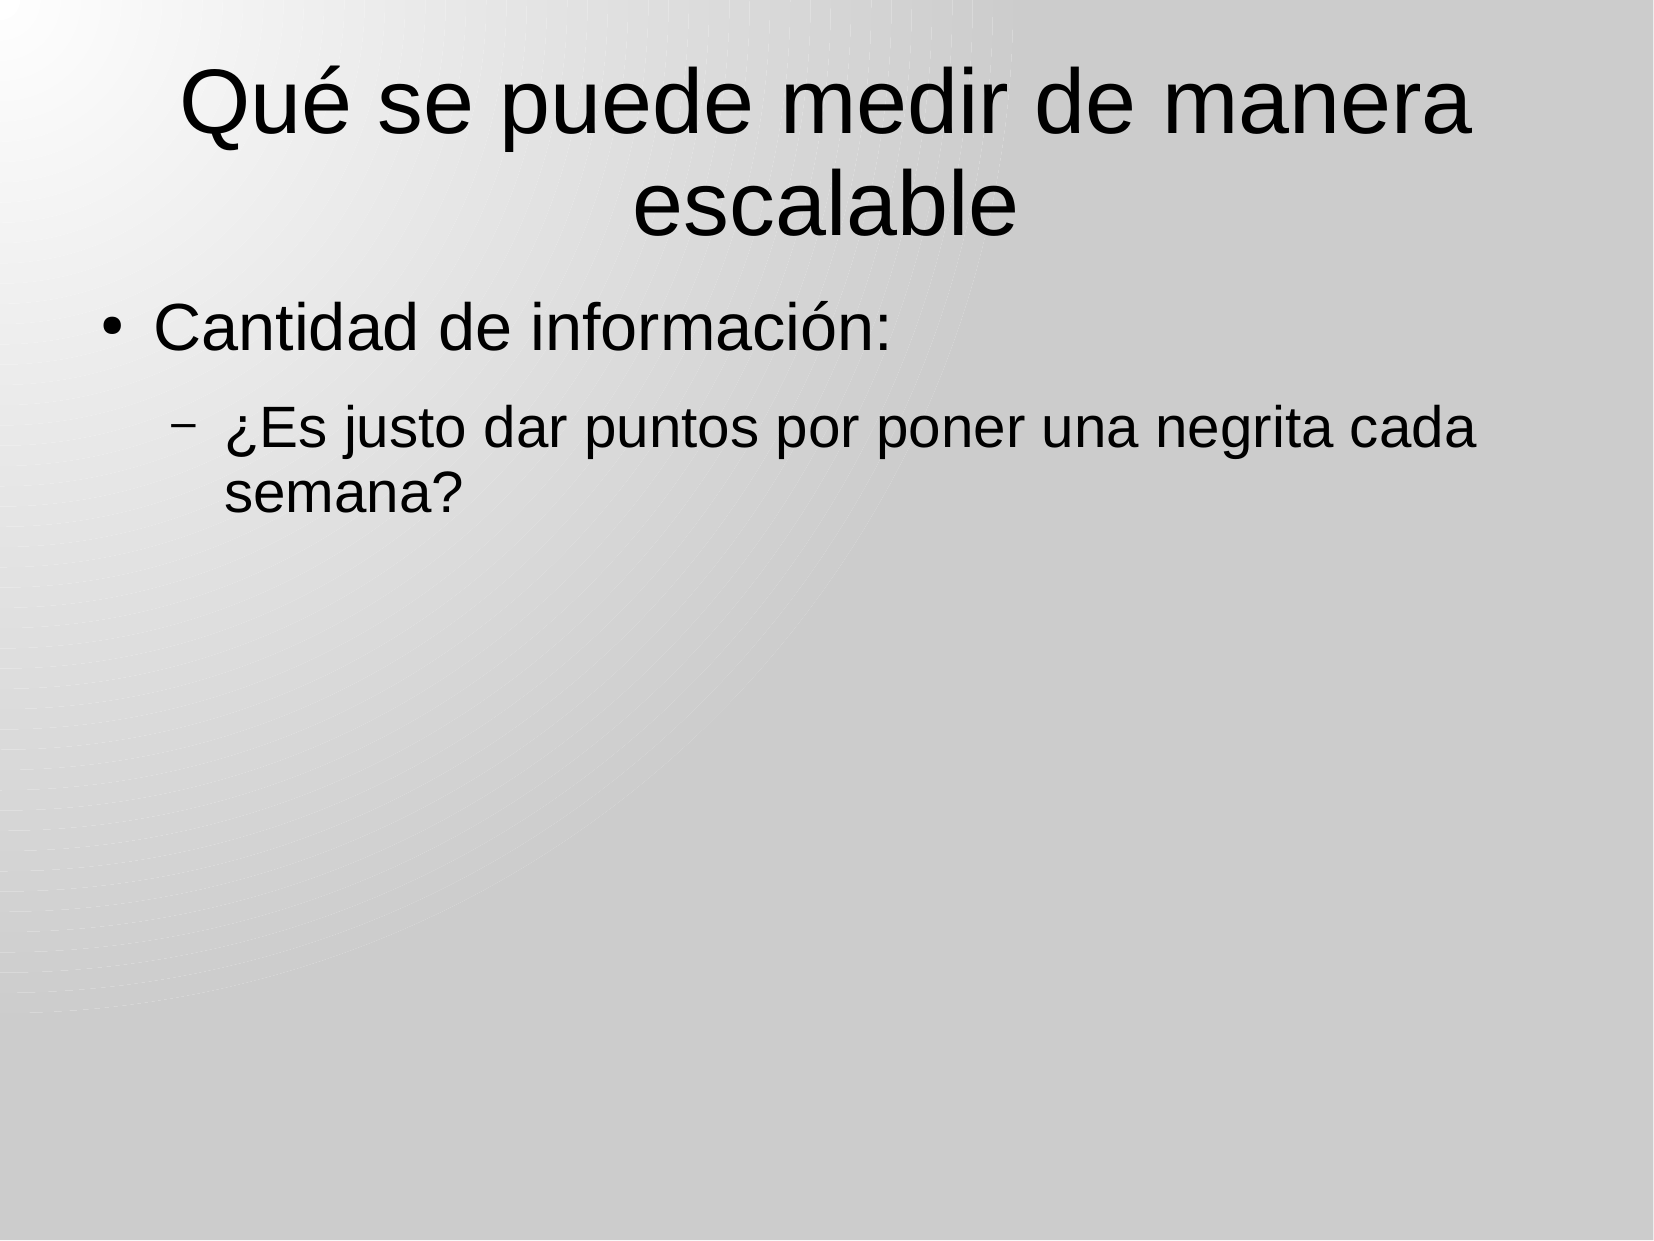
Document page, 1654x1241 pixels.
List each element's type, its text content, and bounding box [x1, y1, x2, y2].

list Cantidad de información: ¿Es justo dar puntos por poner una negrita cada semana? [82, 290, 1538, 1109]
title Qué se puede medir de manera escalable [82, 49, 1571, 257]
